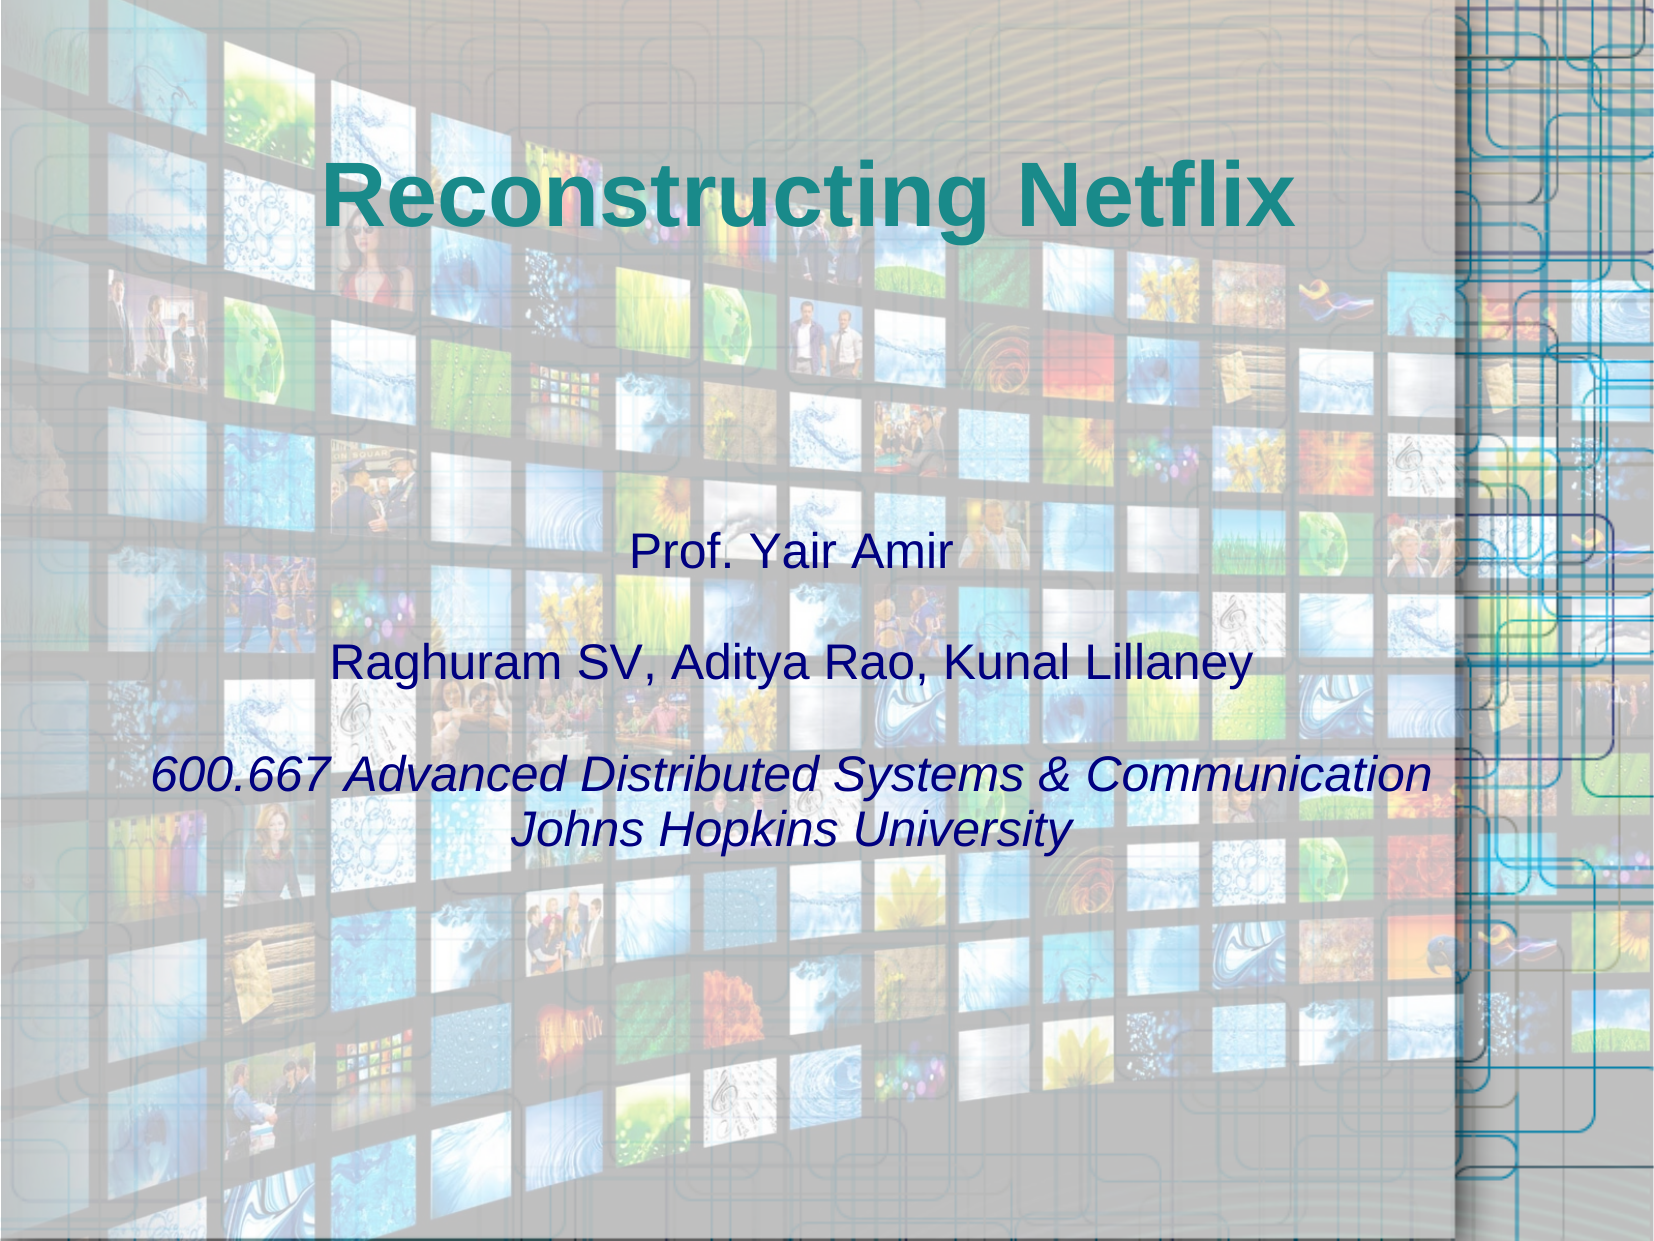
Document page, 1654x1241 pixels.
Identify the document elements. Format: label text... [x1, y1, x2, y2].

subtitle Prof. Yair Amir Raghuram SV, Aditya Rao, Kunal Lillaney 600.667 Advanced Distributed Systems & Communication Johns Hopkins University [112, 337, 1471, 988]
picture [0, 0, 1654, 1241]
title Reconstructing Netflix [82, 90, 1536, 298]
